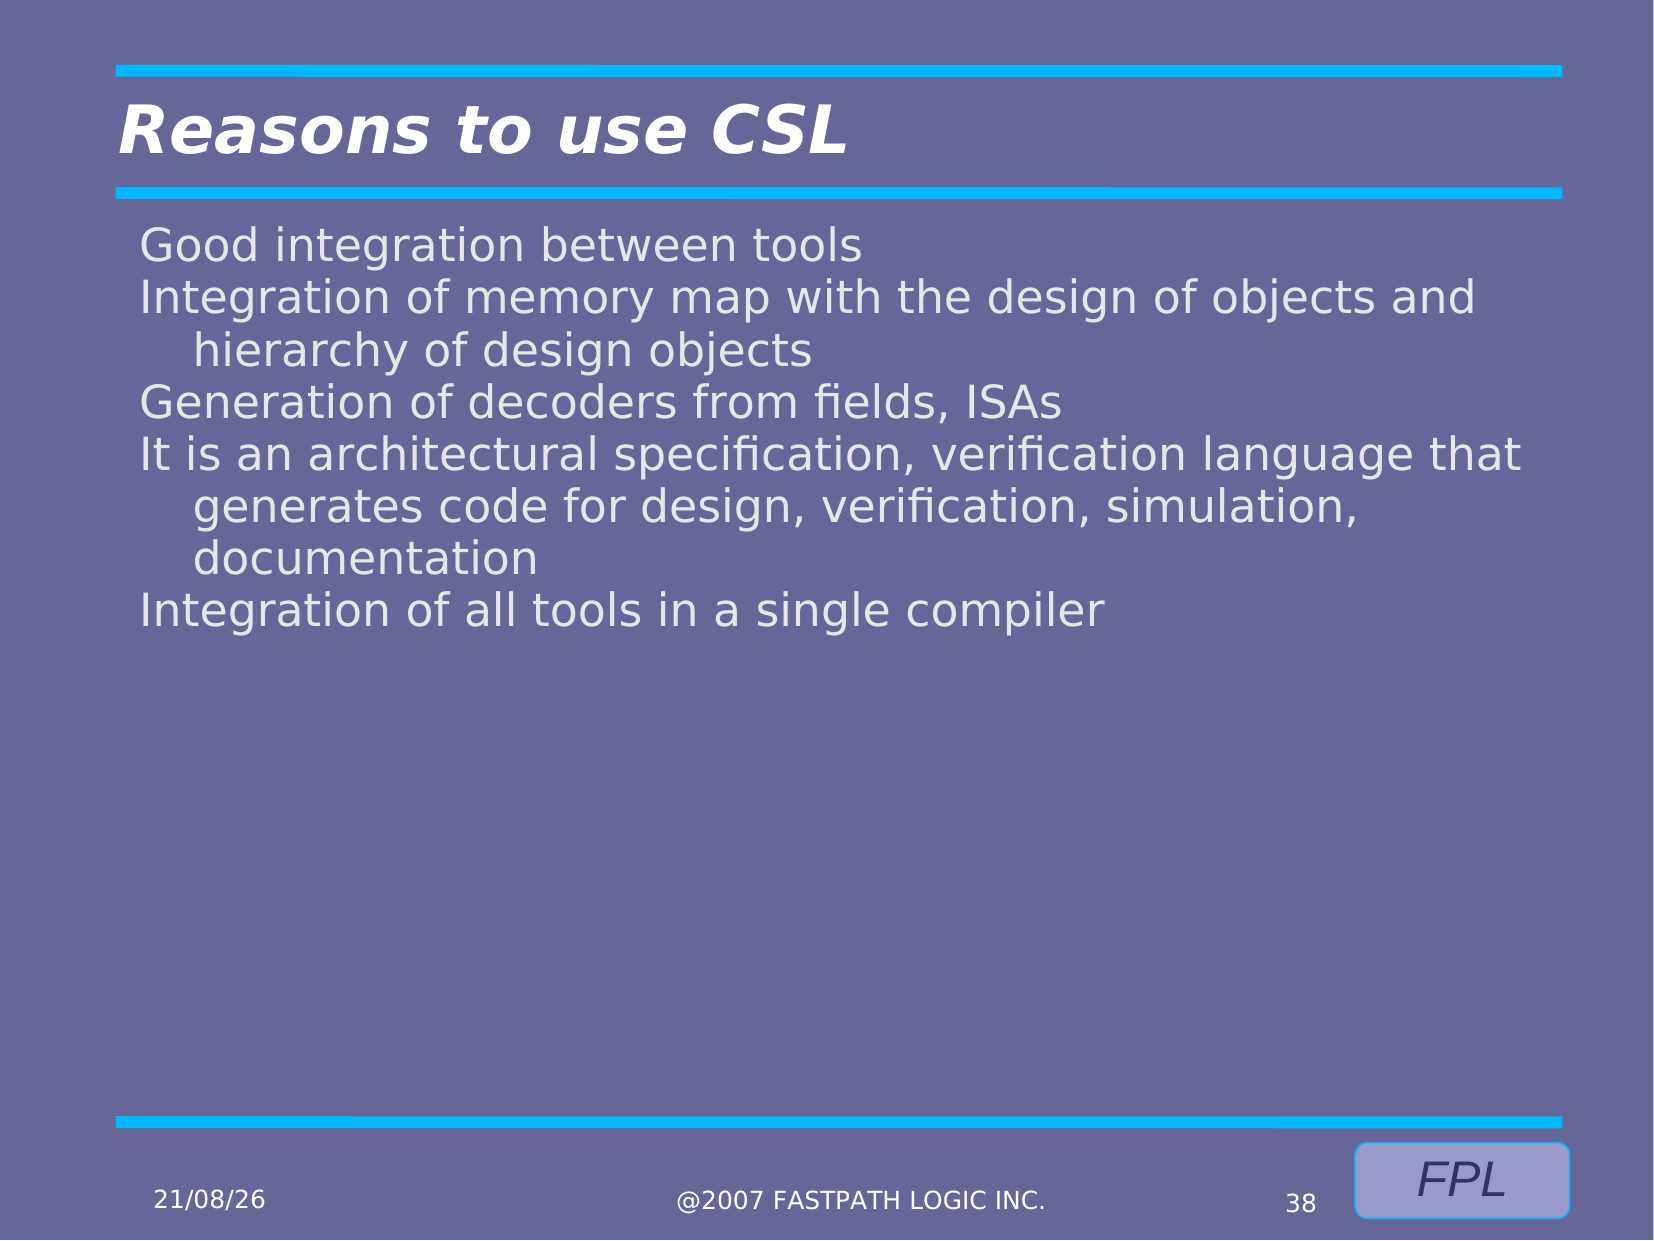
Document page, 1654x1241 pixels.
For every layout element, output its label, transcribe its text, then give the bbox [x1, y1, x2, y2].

list Good integration between tools Integration of memory map with the design of objects and hierarchy of design objects Generation of decoders from fields, ISAs It is an architectural specification, verification language that generates code for design, verification, simulation, documentation Integration of all tools in a single compiler [121, 219, 1561, 1133]
title Reasons to use CSL [118, 41, 1531, 220]
